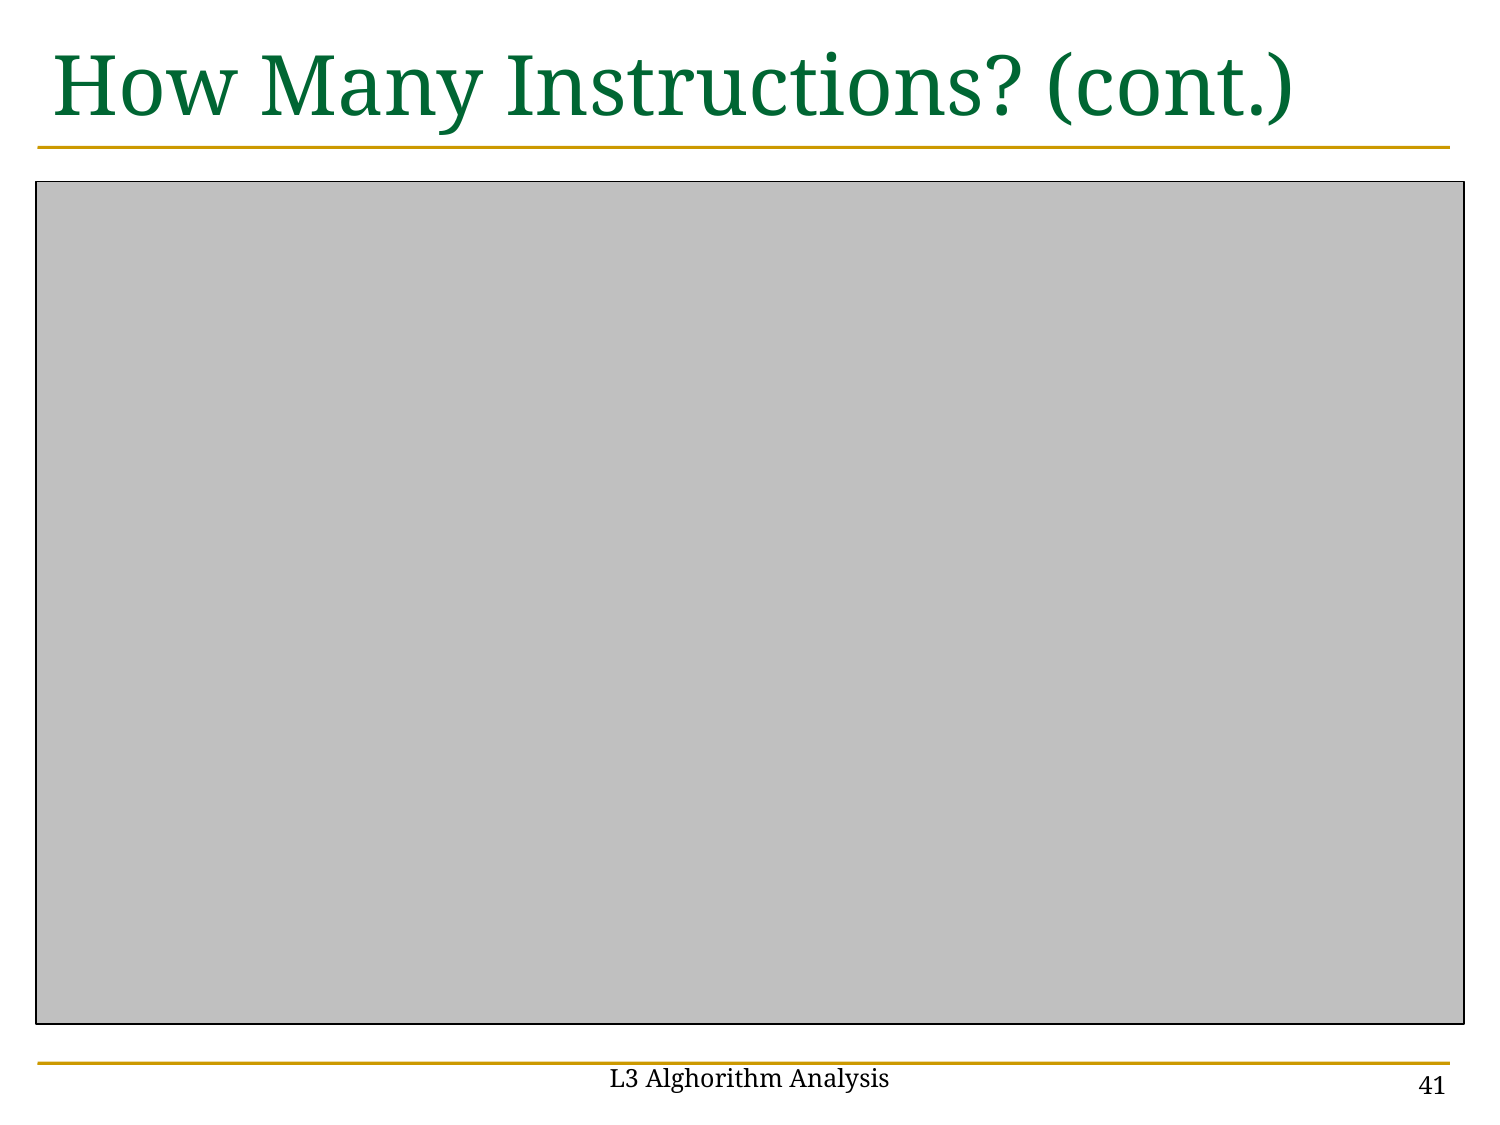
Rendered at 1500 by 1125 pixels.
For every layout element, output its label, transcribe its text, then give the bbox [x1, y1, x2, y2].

title How Many Instructions? (cont.) [37, 24, 1450, 181]
text_box [36, 181, 1464, 1024]
footer L3 Alghorithm Analysis [512, 1025, 988, 1100]
slide_number <number> [1111, 1036, 1462, 1112]
